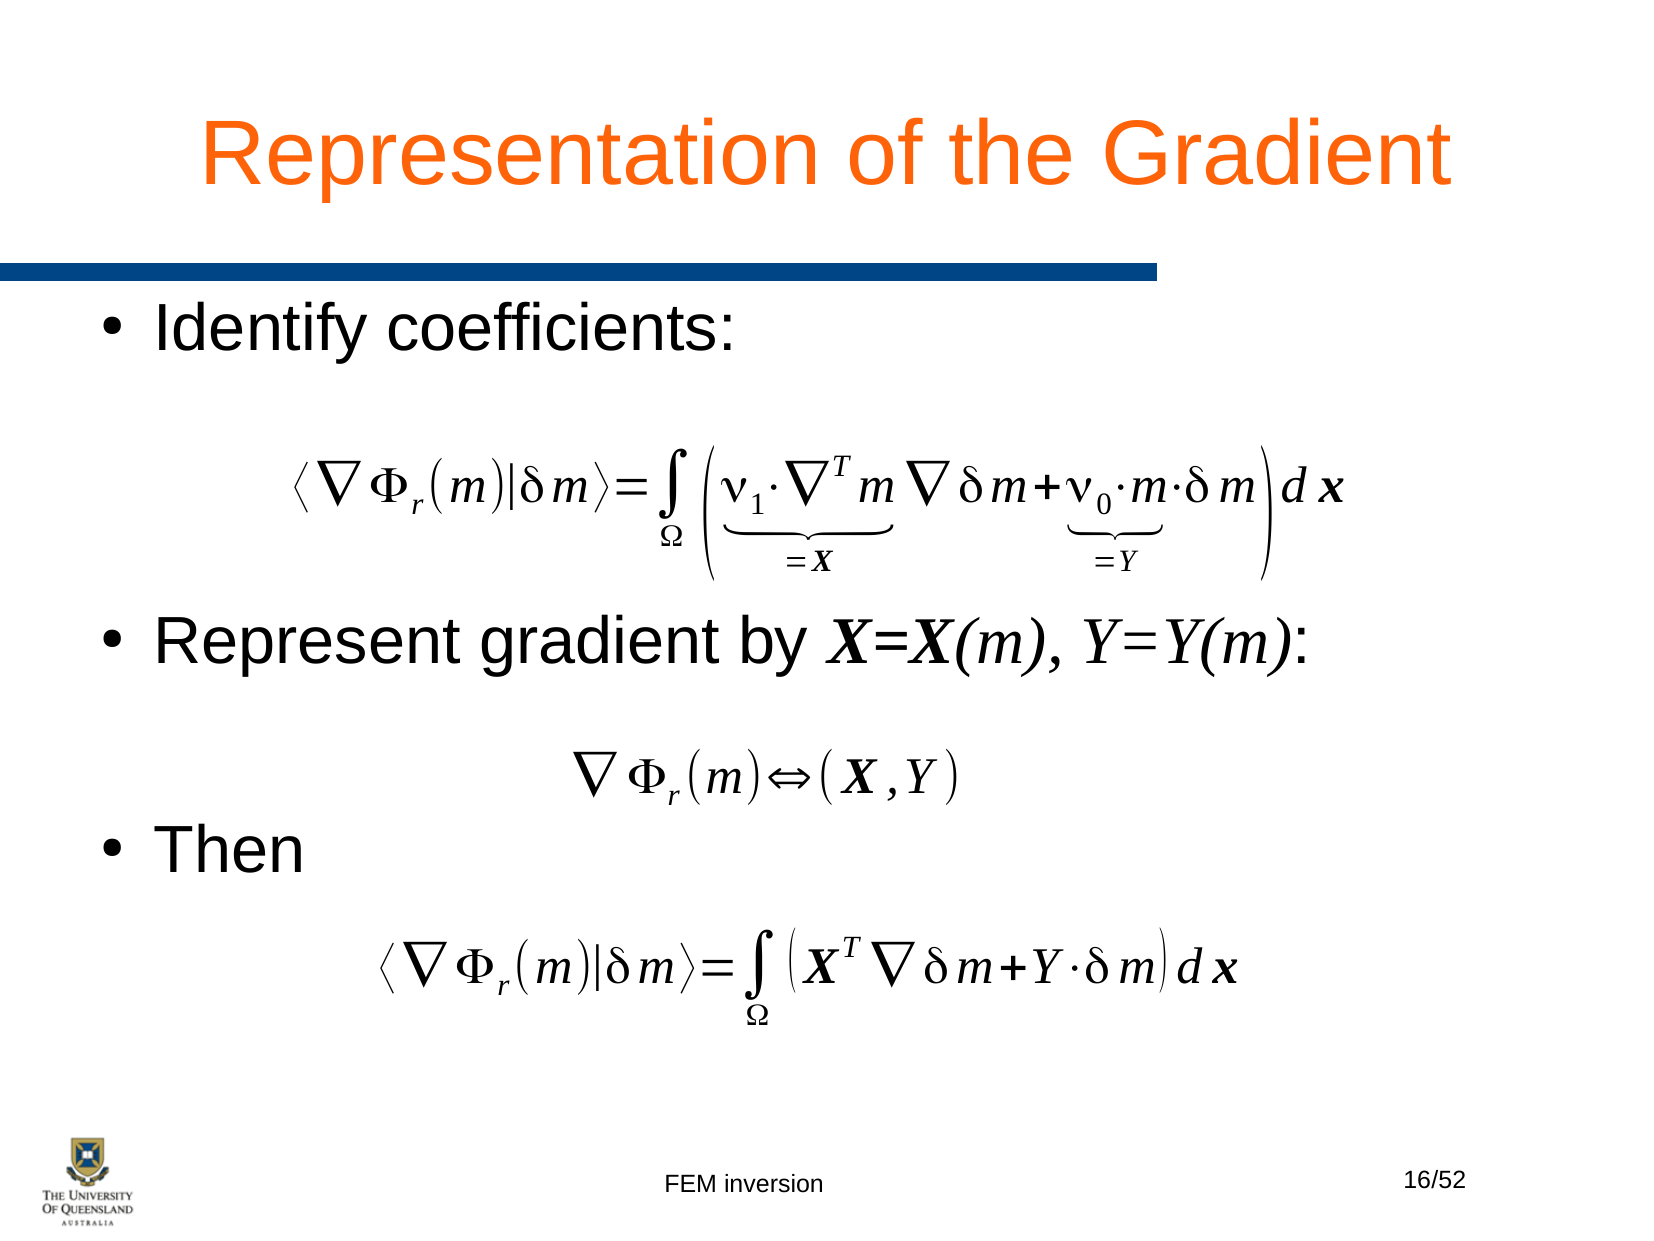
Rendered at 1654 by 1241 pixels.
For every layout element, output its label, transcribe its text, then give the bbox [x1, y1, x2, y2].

picture [35, 1133, 142, 1235]
list Identify coefficients: Represent gradient by X=X(m), Y=Y(m): Then [82, 290, 1571, 1010]
chart [372, 926, 1247, 1028]
chart [286, 442, 1352, 585]
title Representation of the Gradient [82, 49, 1571, 257]
chart [565, 745, 967, 812]
